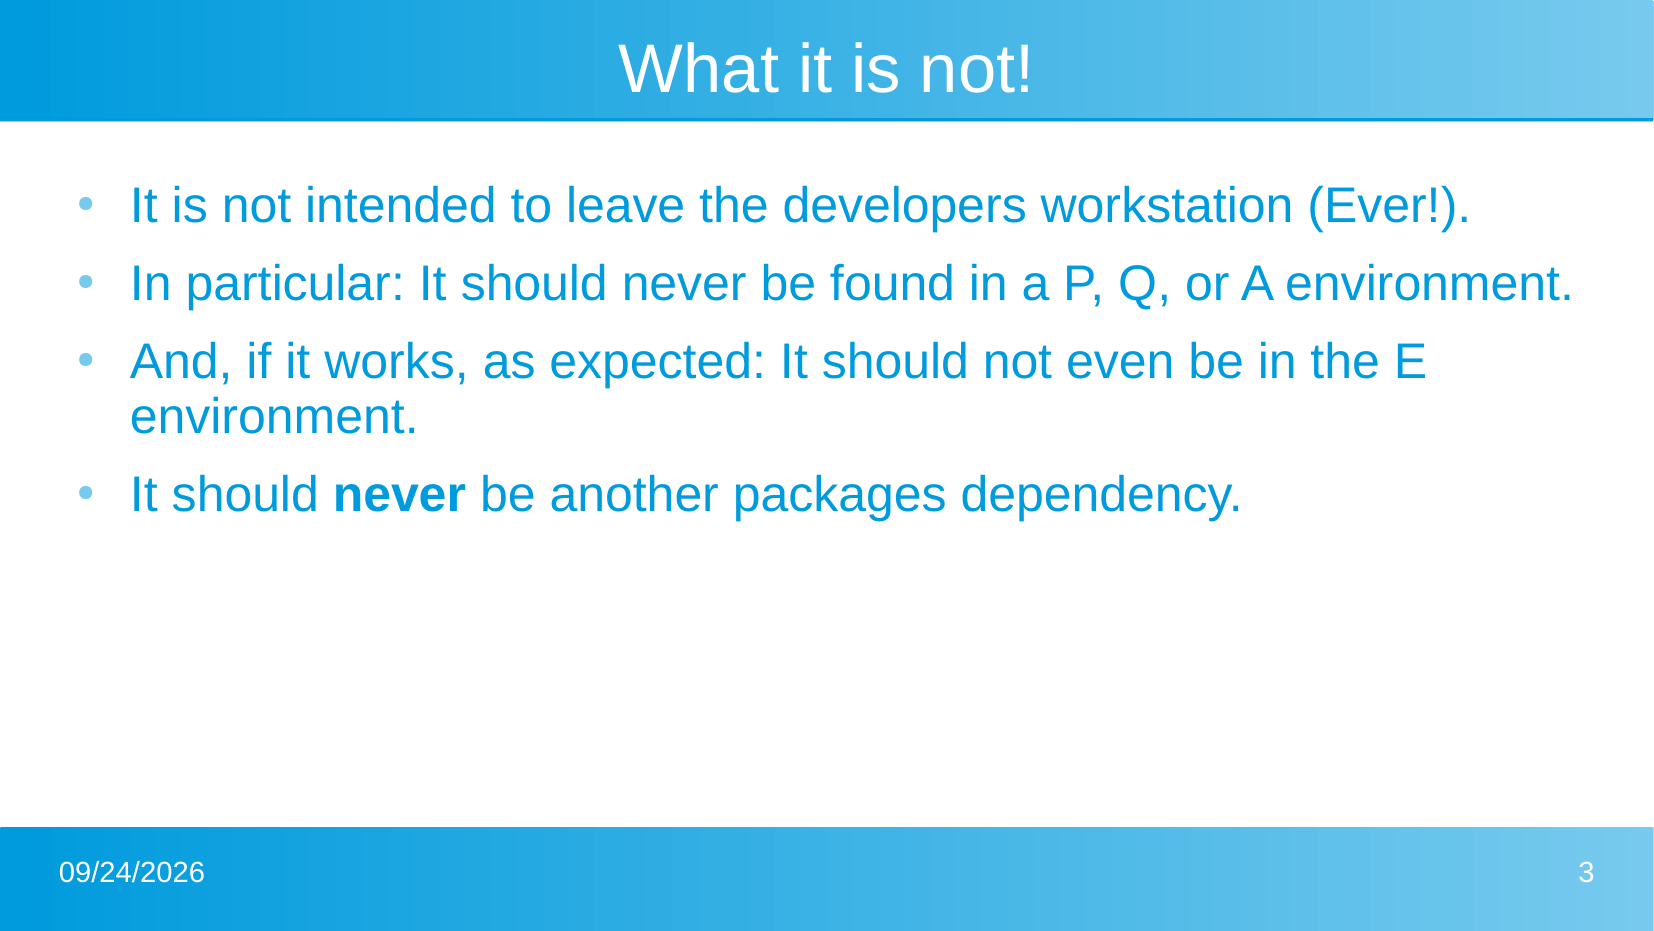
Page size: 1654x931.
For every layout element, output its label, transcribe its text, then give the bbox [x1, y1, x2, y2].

title What it is not! [59, 29, 1595, 108]
list It is not intended to leave the developers workstation (Ever!). In particular: It should never be found in a P, Q, or A environment. And, if it works, as expected: It should not even be in the E environment. It should never be another packages dependency. [59, 177, 1595, 768]
